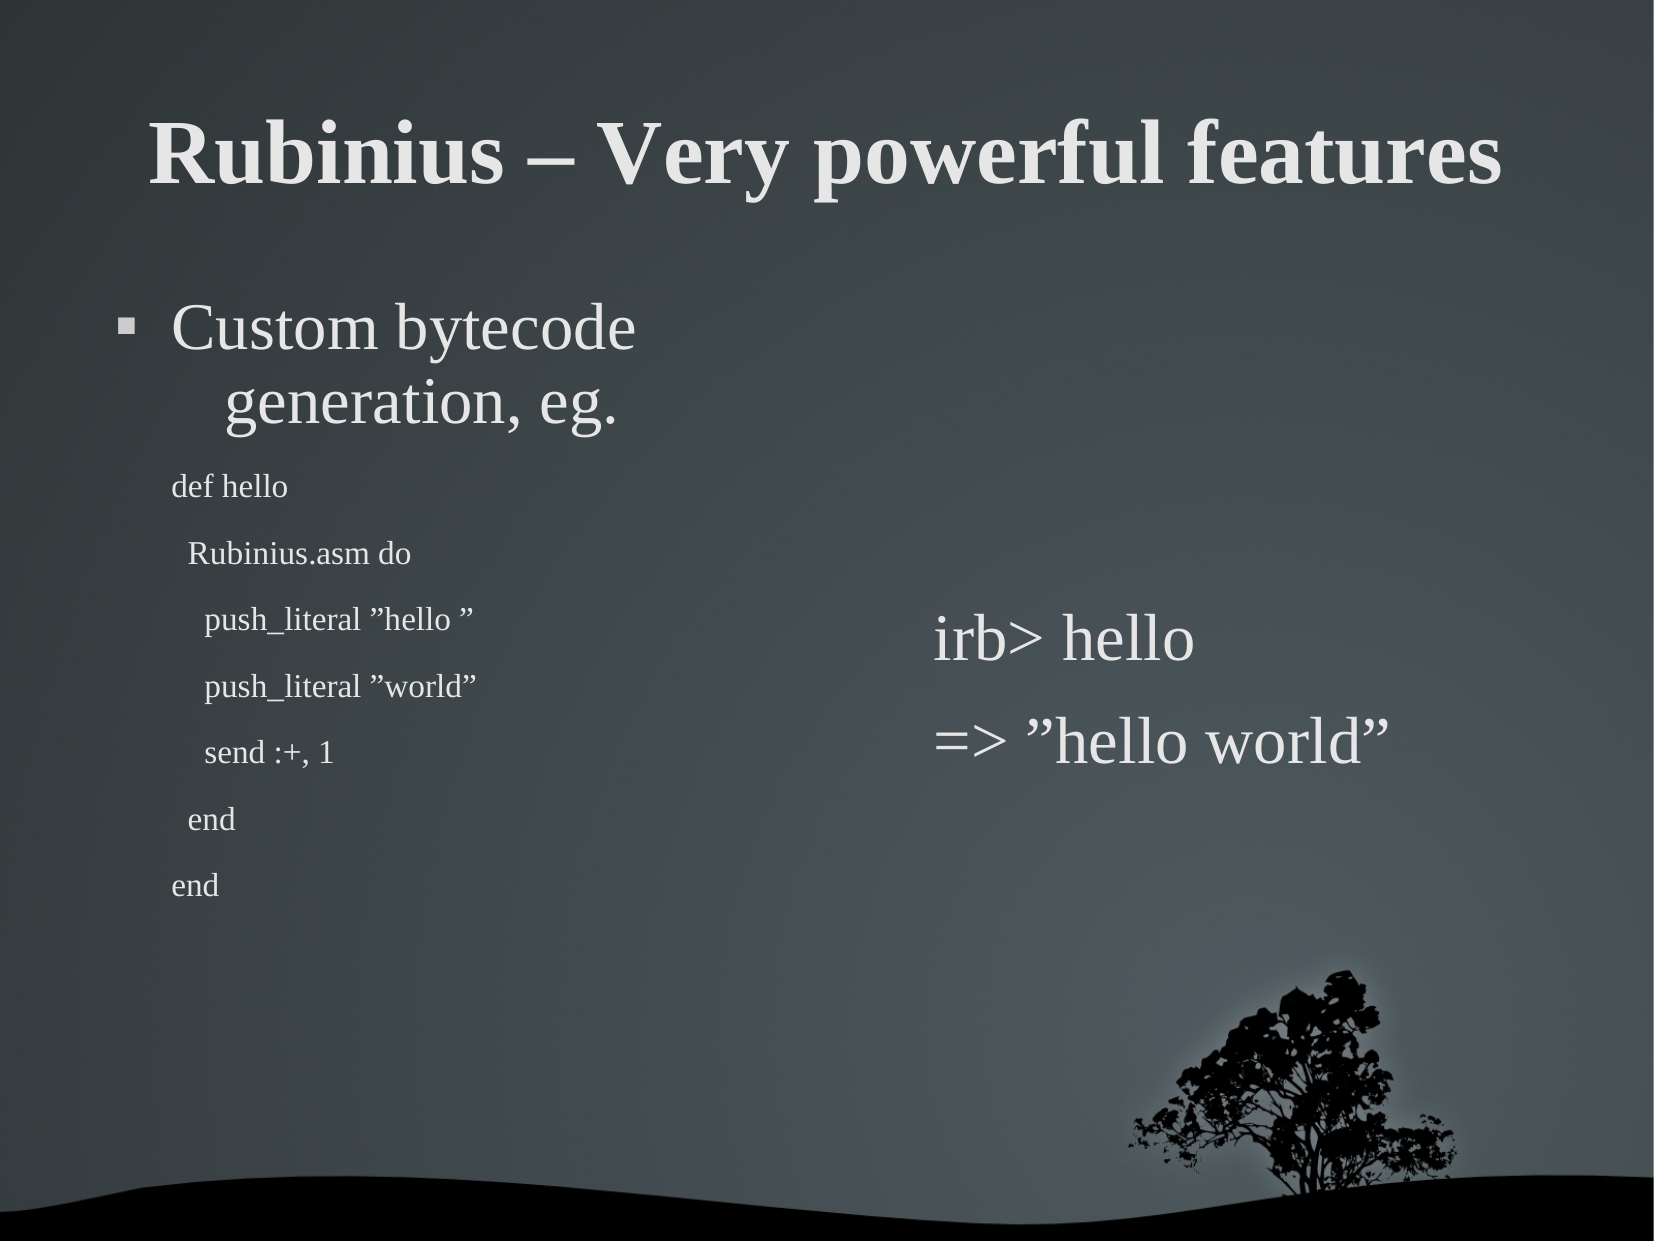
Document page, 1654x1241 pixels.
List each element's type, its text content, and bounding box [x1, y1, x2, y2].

list Custom bytecode generation, eg. def hello Rubinius.asm do push_literal ”hello ” push_literal ”world” send :+, 1 end end [82, 290, 809, 1109]
title Rubinius – Very powerful features [82, 49, 1571, 257]
picture [0, 0, 1654, 1241]
list irb> hello => ”hello world” [845, 290, 1572, 1094]
